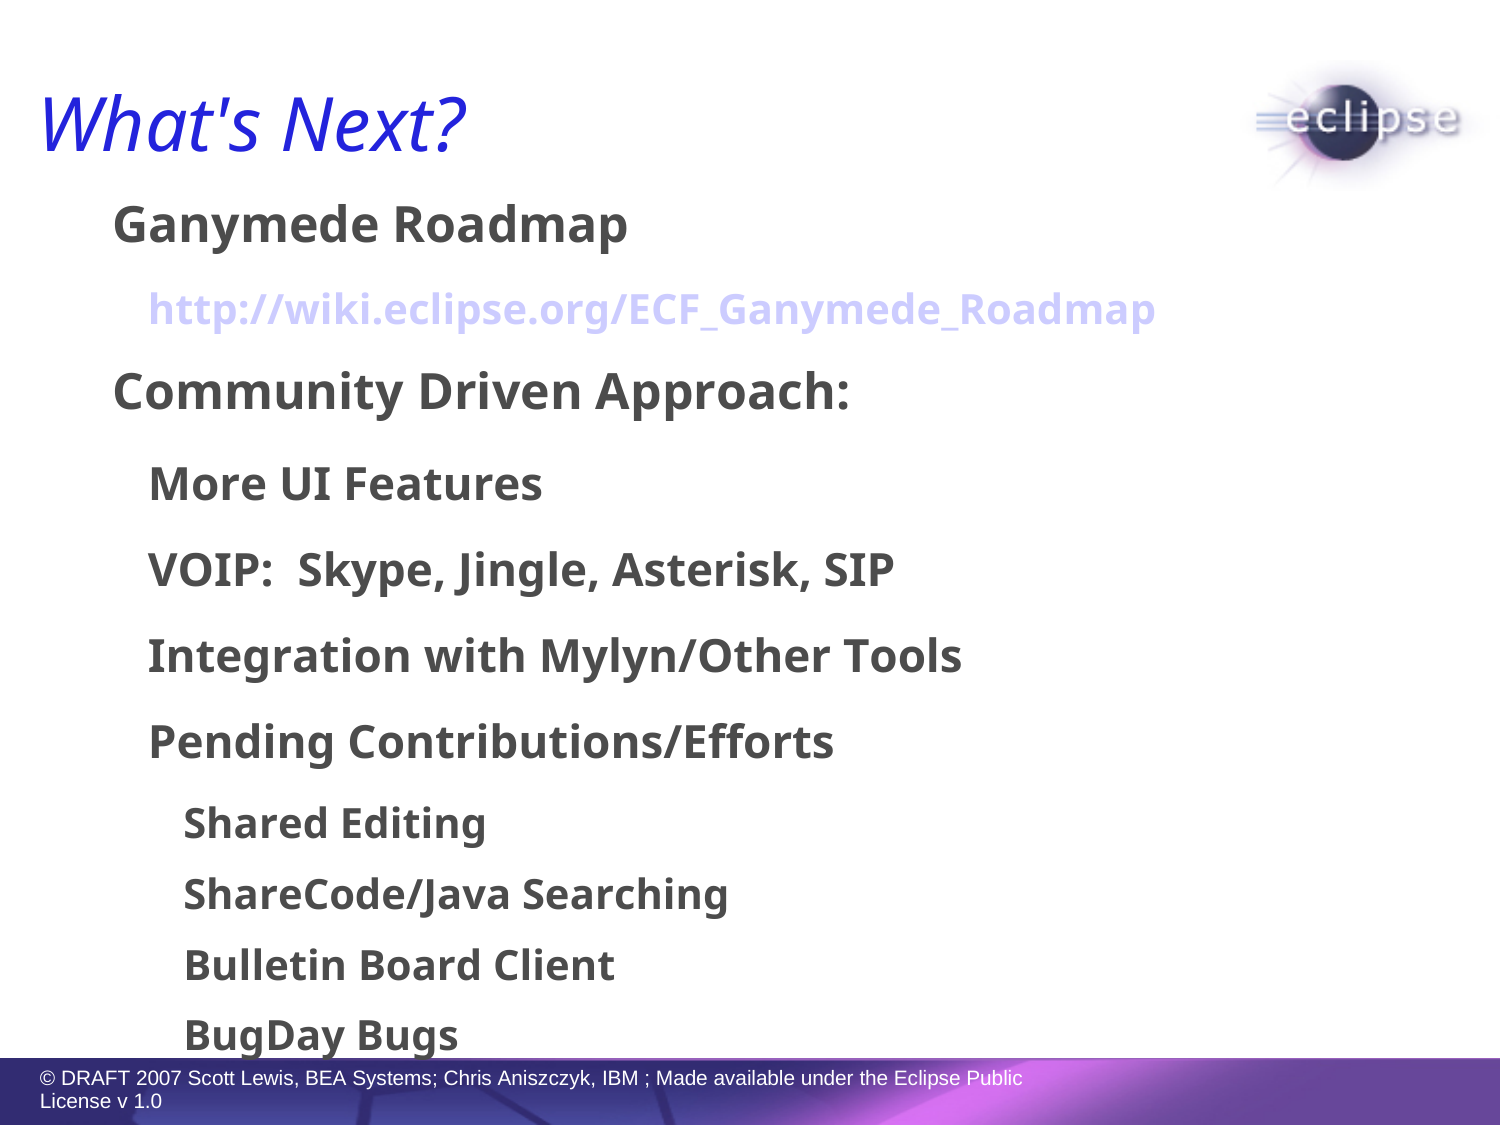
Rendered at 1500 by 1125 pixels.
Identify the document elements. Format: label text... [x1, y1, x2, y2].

picture [1234, 60, 1500, 191]
list Ganymede Roadmap http://wiki.eclipse.org/ECF_Ganymede_Roadmap Community Driven Approach: More UI Features VOIP: Skype, Jingle, Asterisk, SIP Integration with Mylyn/Other Tools Pending Contributions/Efforts Shared Editing ShareCode/Java Searching Bulletin Board Client BugDay Bugs [112, 187, 1389, 1029]
picture [0, 1058, 1500, 1125]
title What's Next? [37, 36, 1234, 211]
